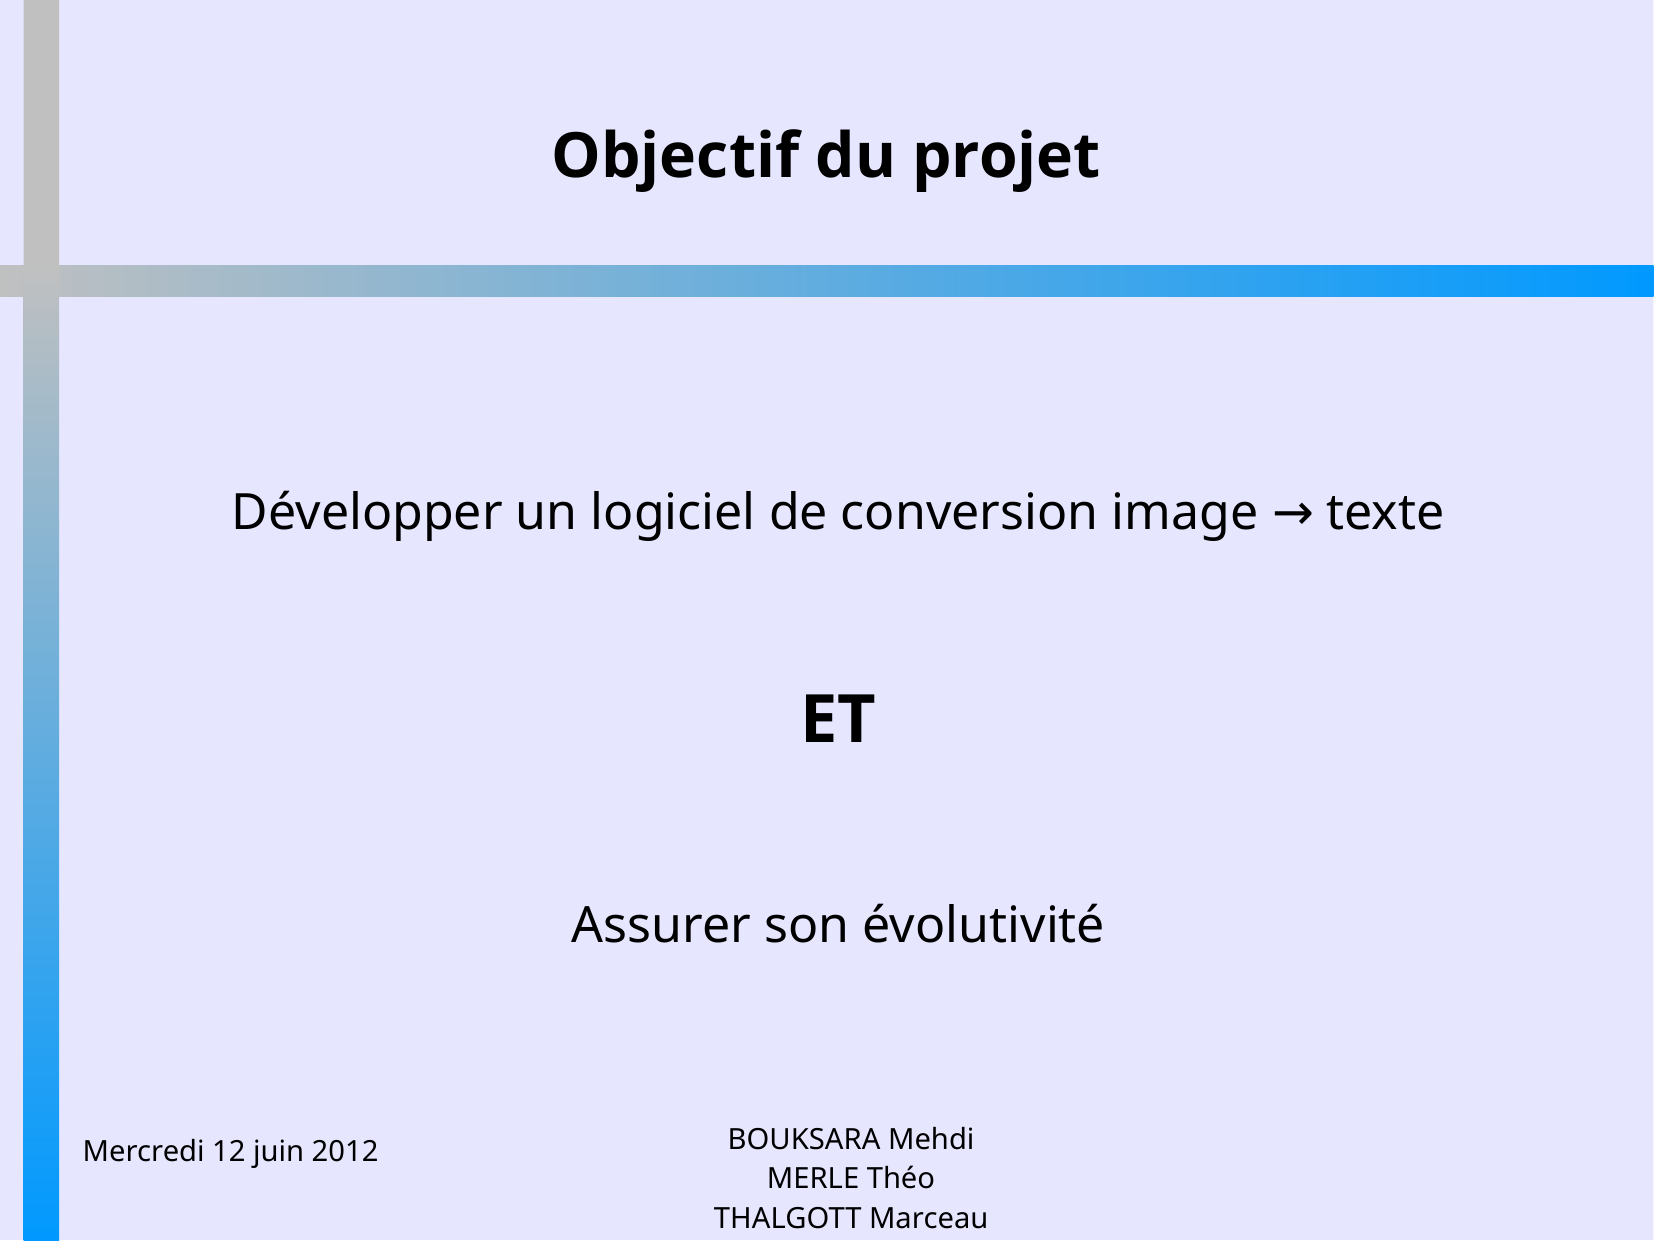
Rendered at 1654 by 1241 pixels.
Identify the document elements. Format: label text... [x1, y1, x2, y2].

list Développer un logiciel de conversion image → texte ET Assurer son évolutivité [23, 377, 1583, 1127]
title Objectif du projet [82, 49, 1571, 257]
